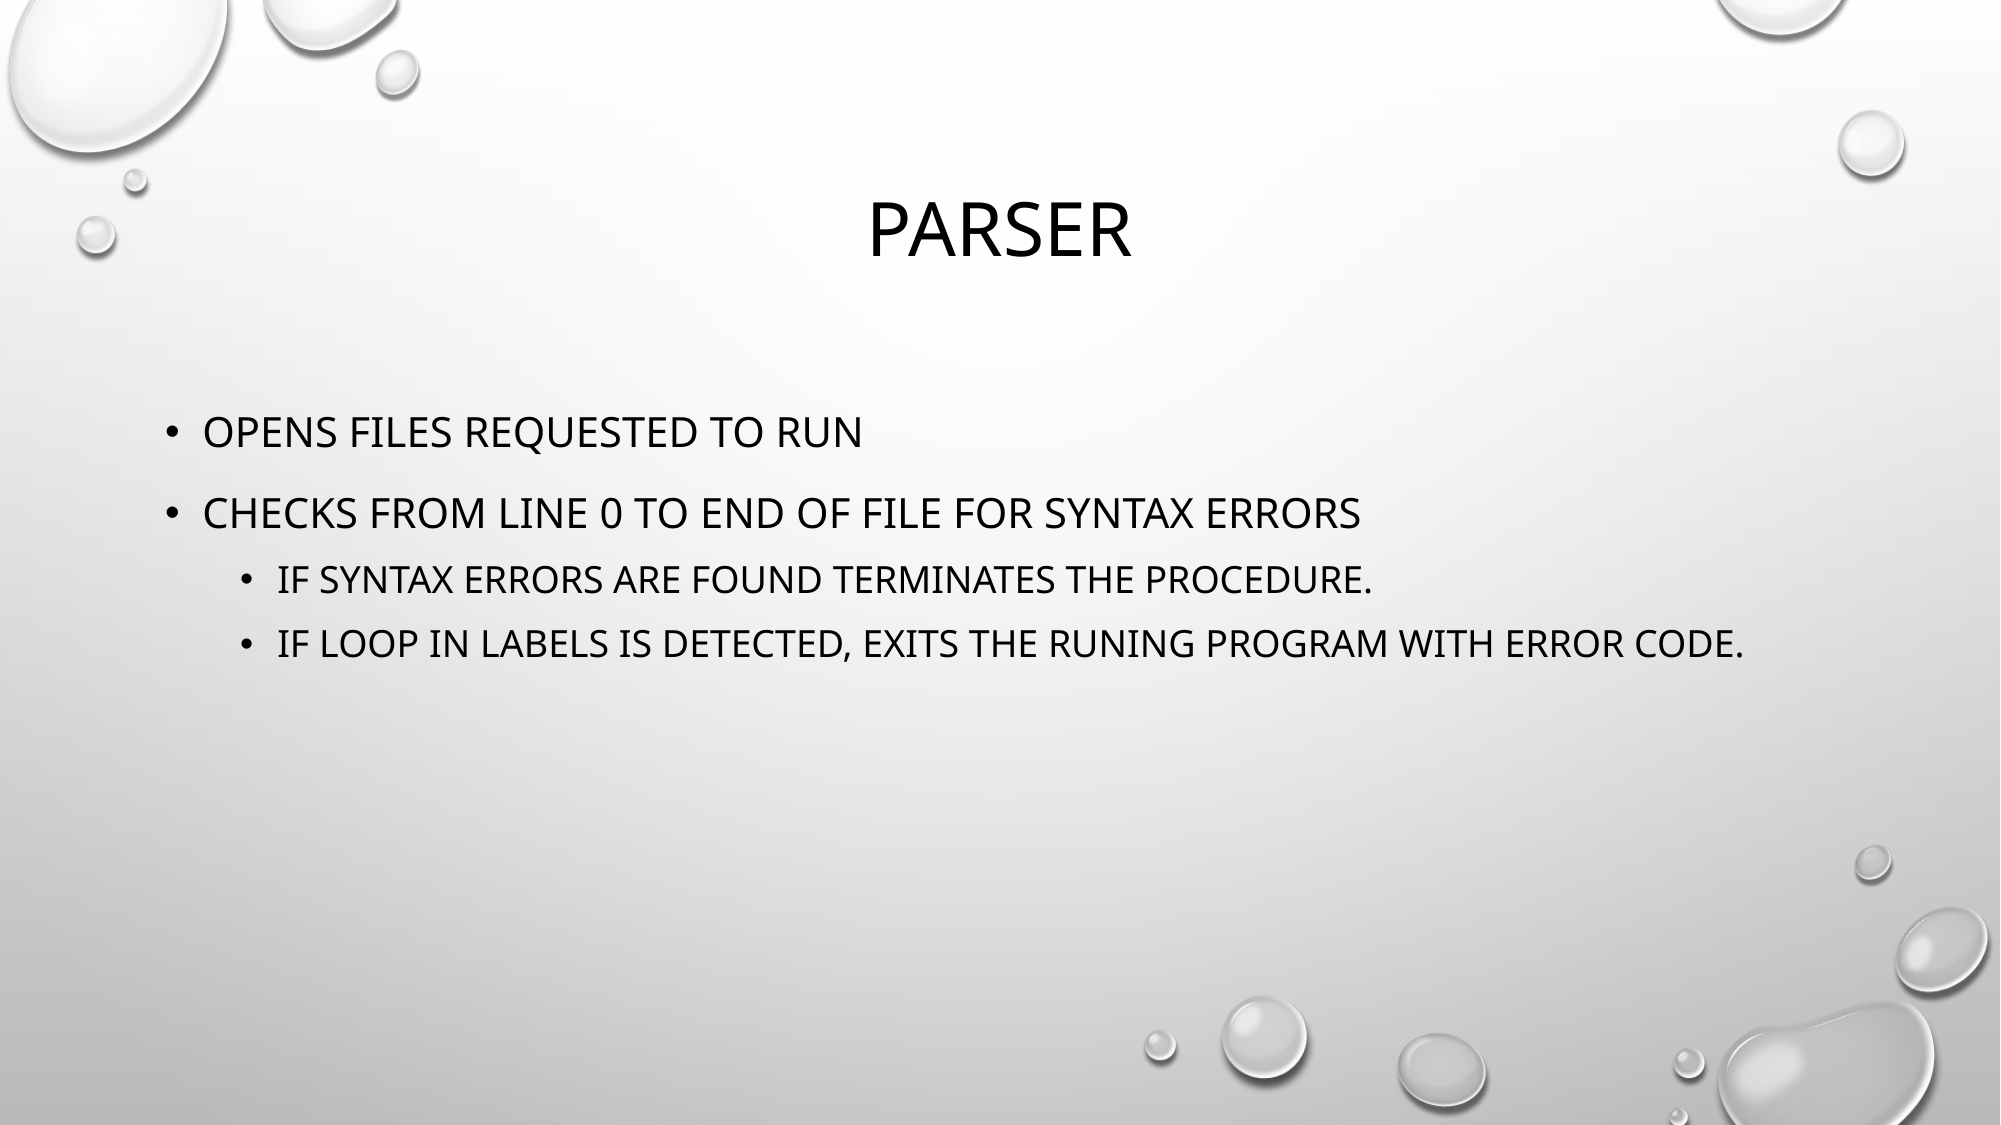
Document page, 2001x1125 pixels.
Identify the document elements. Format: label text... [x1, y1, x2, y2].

picture [0, 0, 2000, 1125]
list Opens files requested to run Checks from line 0 to end of file for syntax errors If syntax errors are found terminates the procedure. If loop in labels is detected, exits the runing program with error code. [149, 388, 1850, 950]
title Parser [149, 101, 1851, 364]
